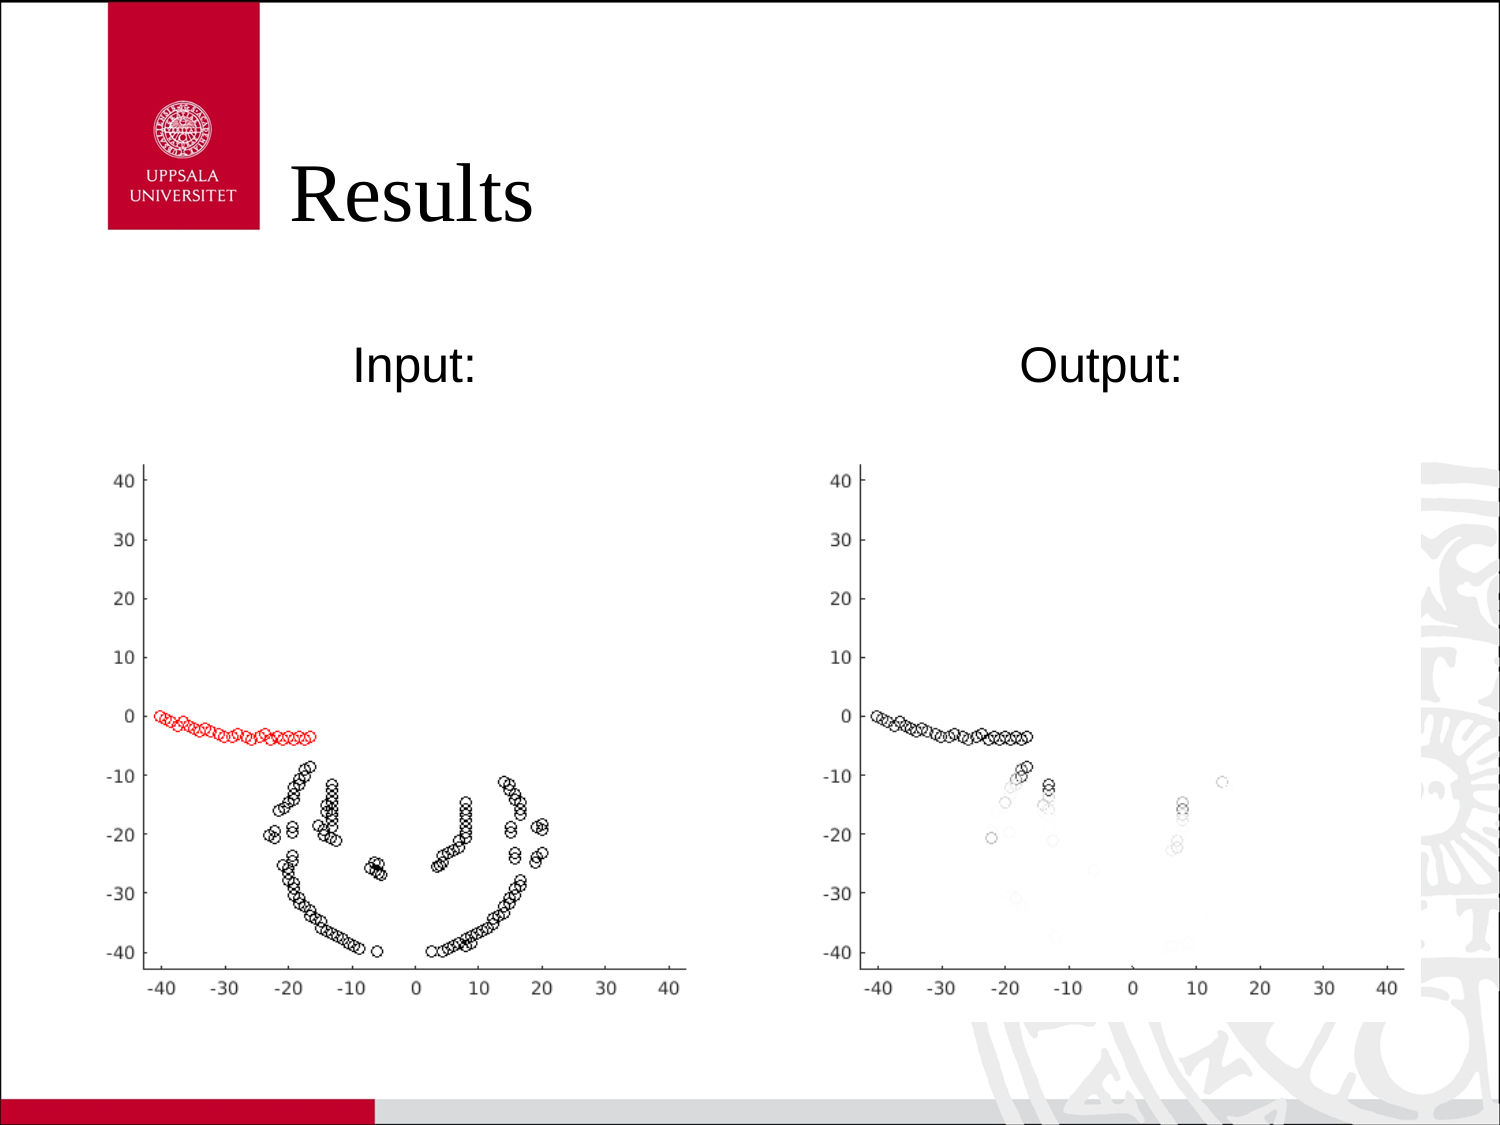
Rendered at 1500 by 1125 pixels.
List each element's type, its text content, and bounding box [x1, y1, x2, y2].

text_box Input: [337, 330, 503, 401]
title Results [289, 99, 1436, 288]
picture [0, 0, 1500, 1125]
text_box Output: [1004, 330, 1210, 401]
